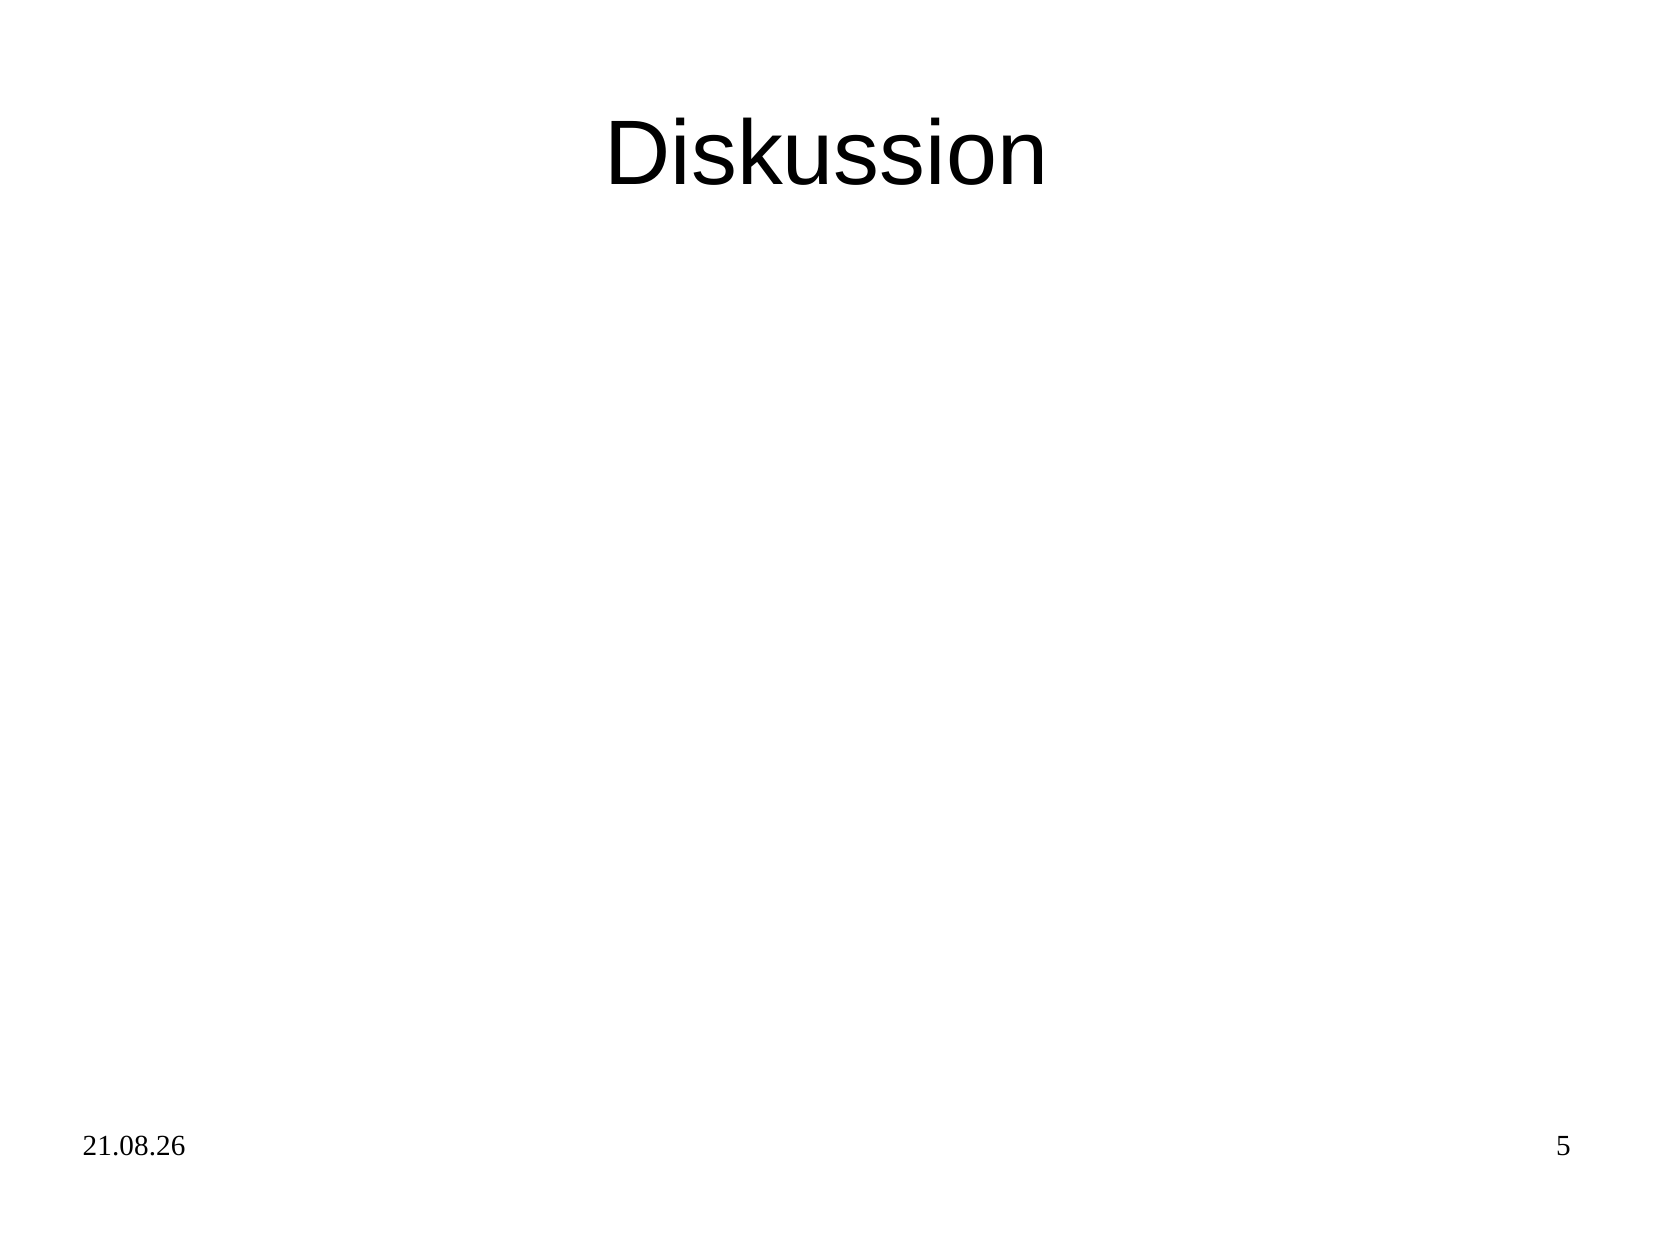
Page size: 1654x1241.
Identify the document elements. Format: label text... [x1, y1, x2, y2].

title Diskussion [82, 56, 1571, 250]
